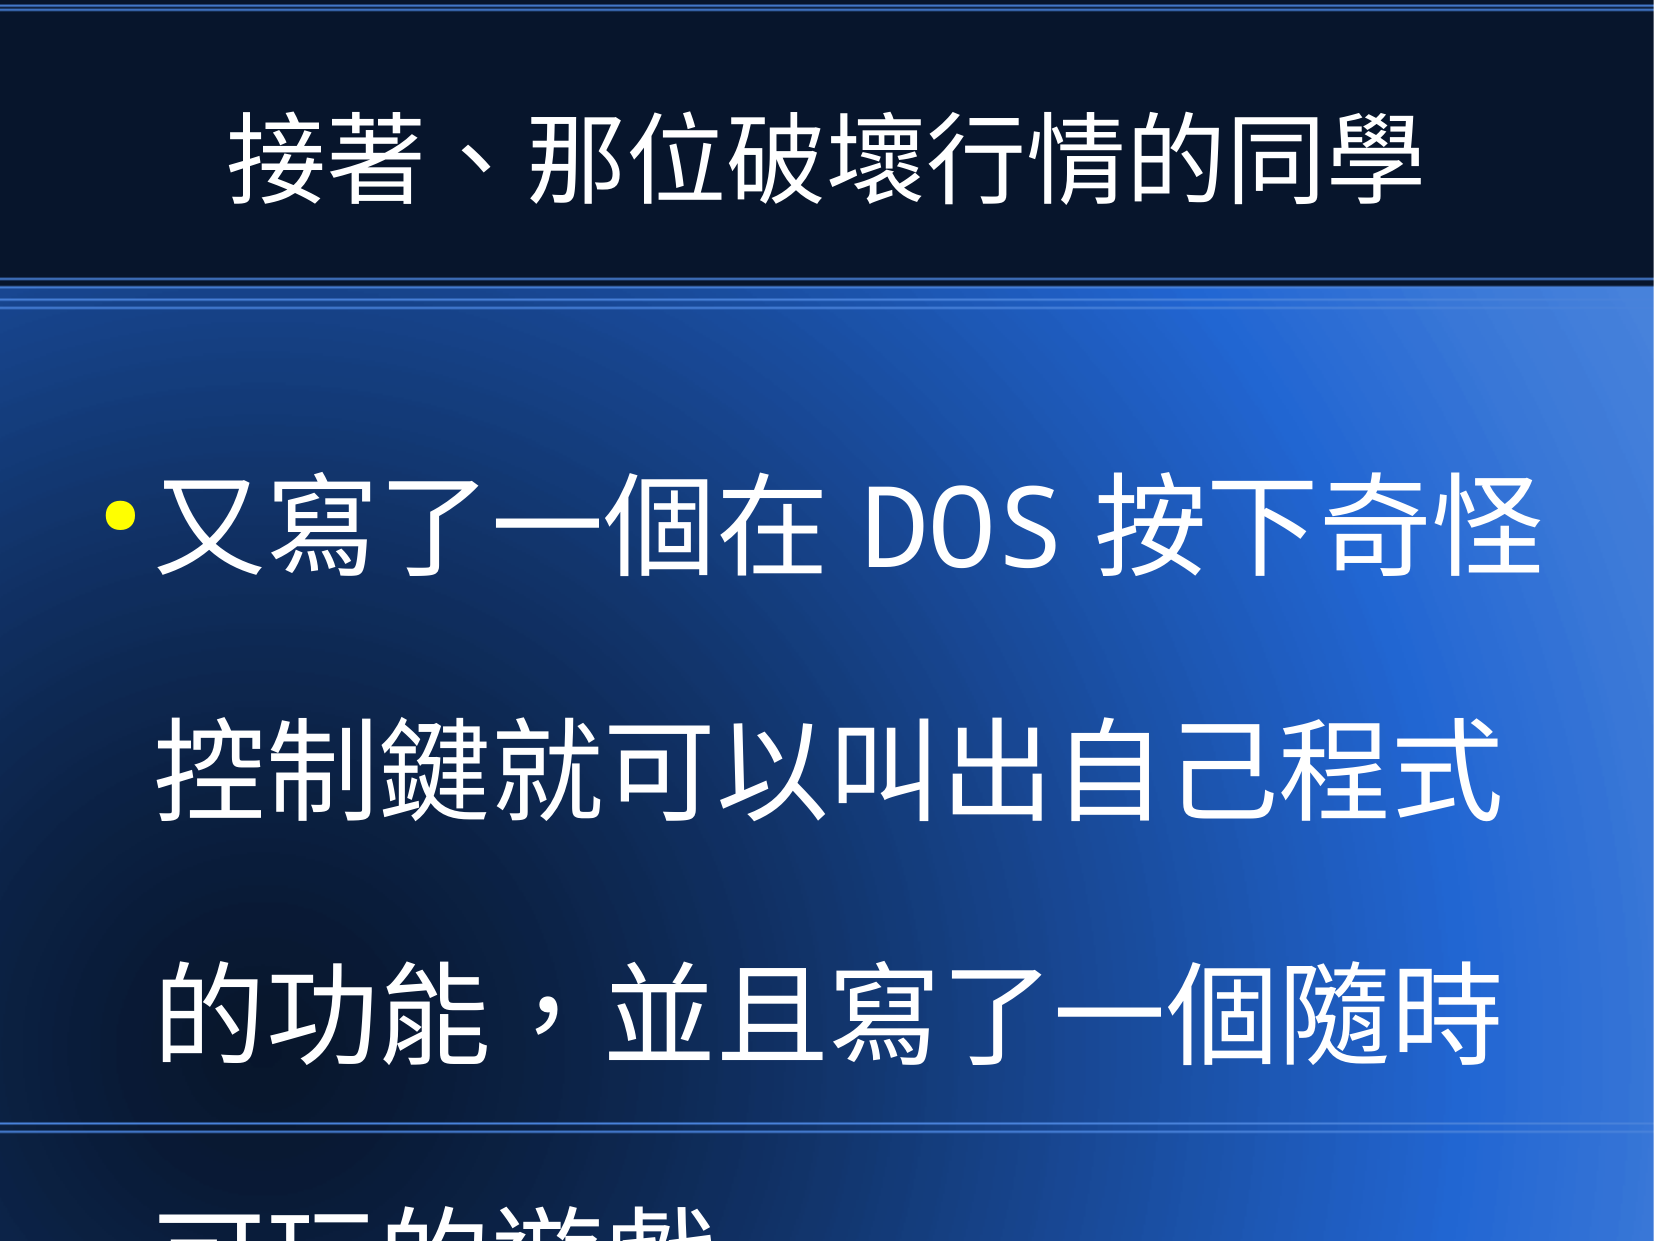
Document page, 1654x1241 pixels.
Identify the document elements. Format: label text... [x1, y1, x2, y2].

title 接著、那位破壞行情的同學 [82, 49, 1571, 257]
picture [0, 0, 1654, 1241]
list 又寫了一個在DOS按下奇怪控制鍵就可以叫出自己程式的功能，並且寫了一個隨時可玩的遊戲。 [82, 355, 1571, 1241]
